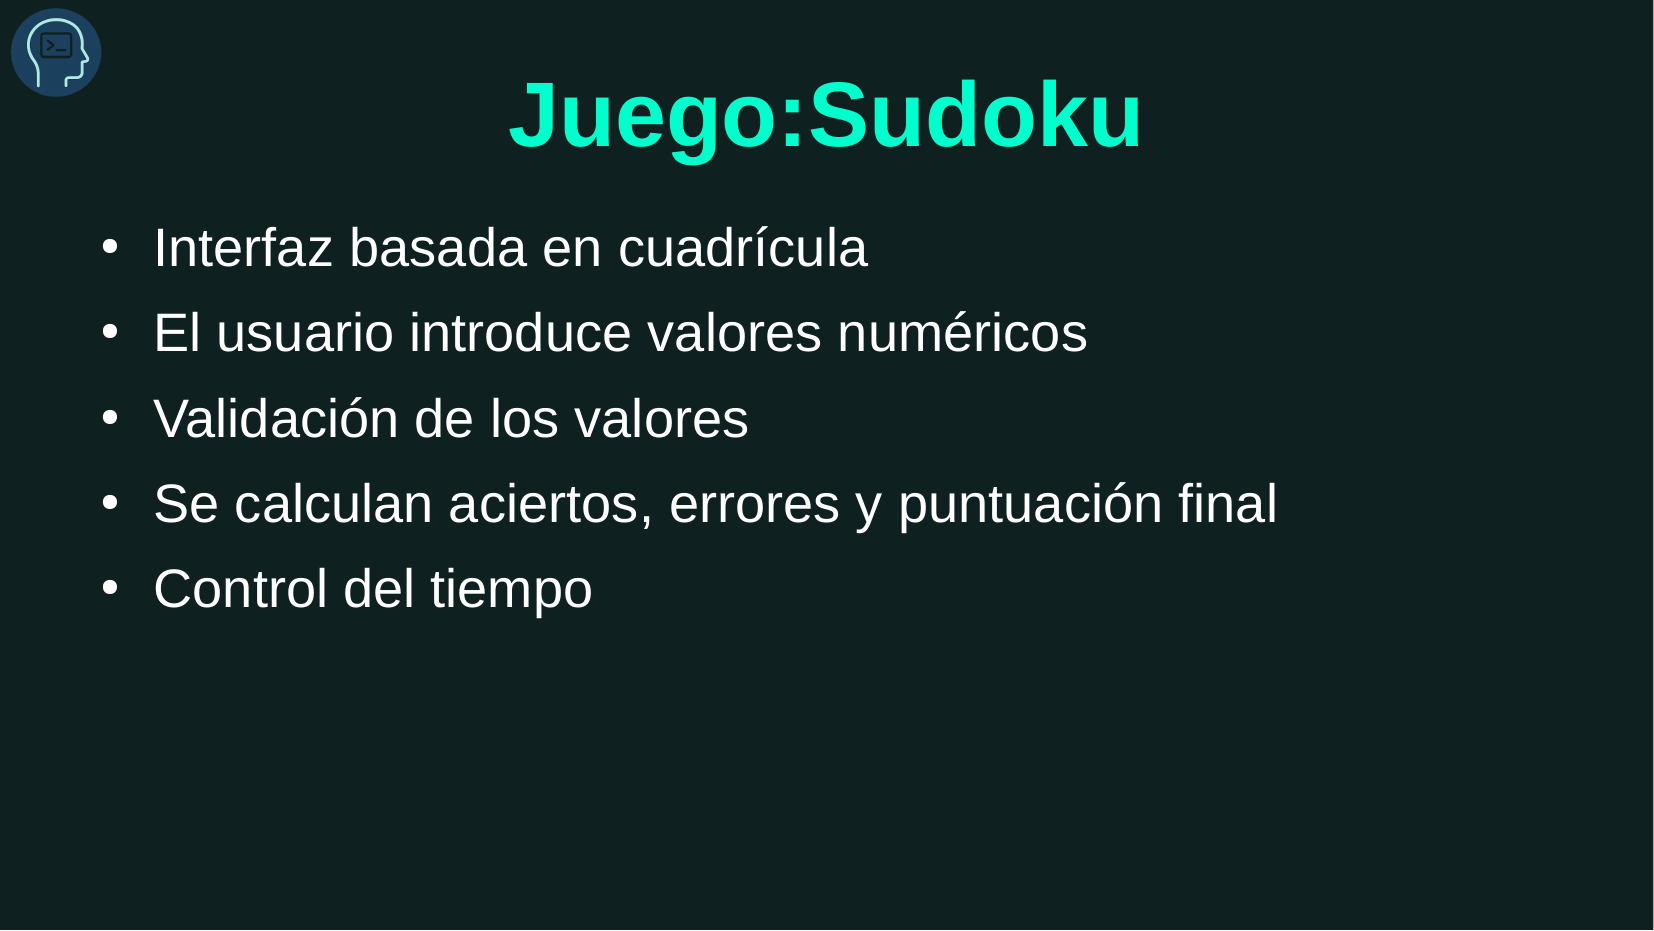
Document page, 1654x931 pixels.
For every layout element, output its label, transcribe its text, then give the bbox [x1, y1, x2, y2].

picture [0, 0, 130, 130]
list Interfaz basada en cuadrícula El usuario introduce valores numéricos Validación de los valores Se calculan aciertos, errores y puntuación final Control del tiempo [82, 217, 1571, 758]
title Juego:Sudoku [82, 37, 1571, 193]
